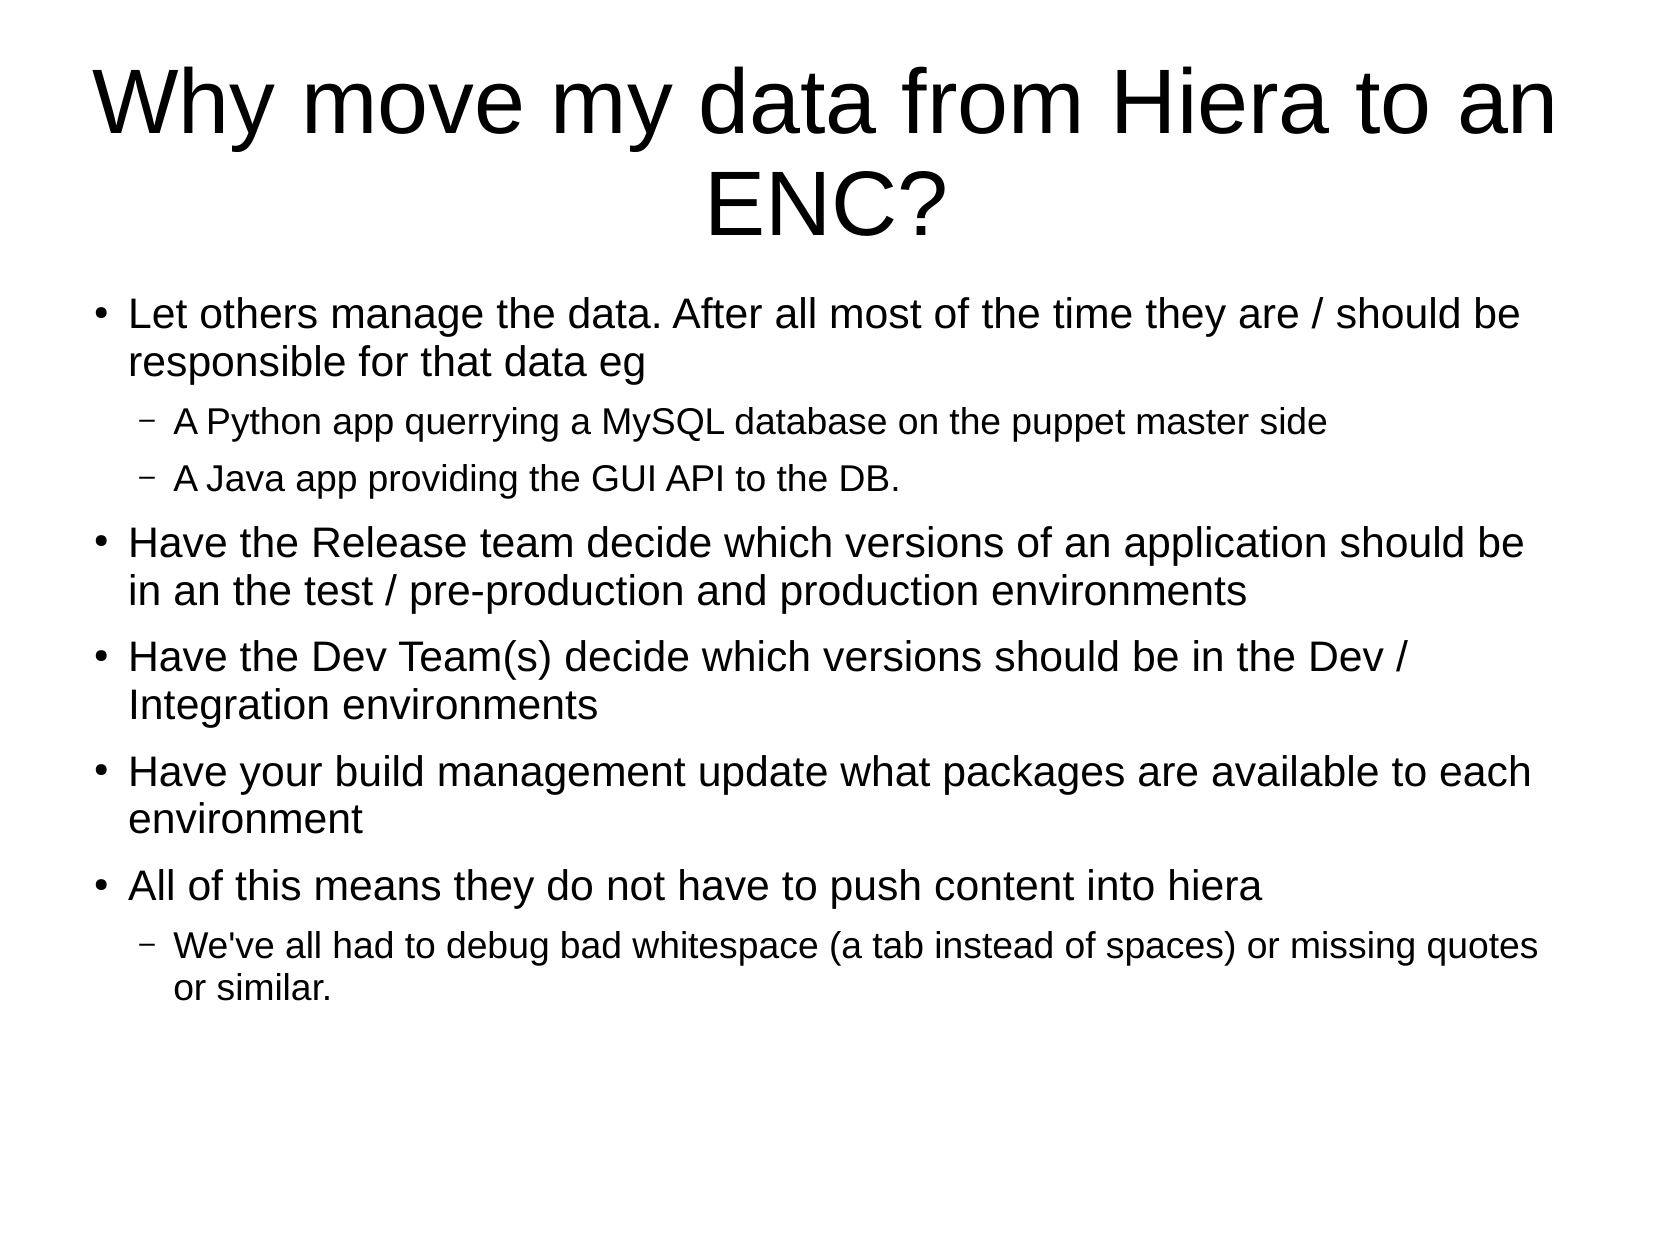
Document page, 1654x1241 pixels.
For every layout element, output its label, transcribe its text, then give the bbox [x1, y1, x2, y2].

title Why move my data from Hiera to an ENC? [82, 49, 1571, 257]
list Let others manage the data. After all most of the time they are / should be responsible for that data eg A Python app querrying a MySQL database on the puppet master side A Java app providing the GUI API to the DB. Have the Release team decide which versions of an application should be in an the test / pre-production and production environments Have the Dev Team(s) decide which versions should be in the Dev / Integration environments Have your build management update what packages are available to each environment All of this means they do not have to push content into hiera We've all had to debug bad whitespace (a tab instead of spaces) or missing quotes or similar. [82, 290, 1571, 1010]
